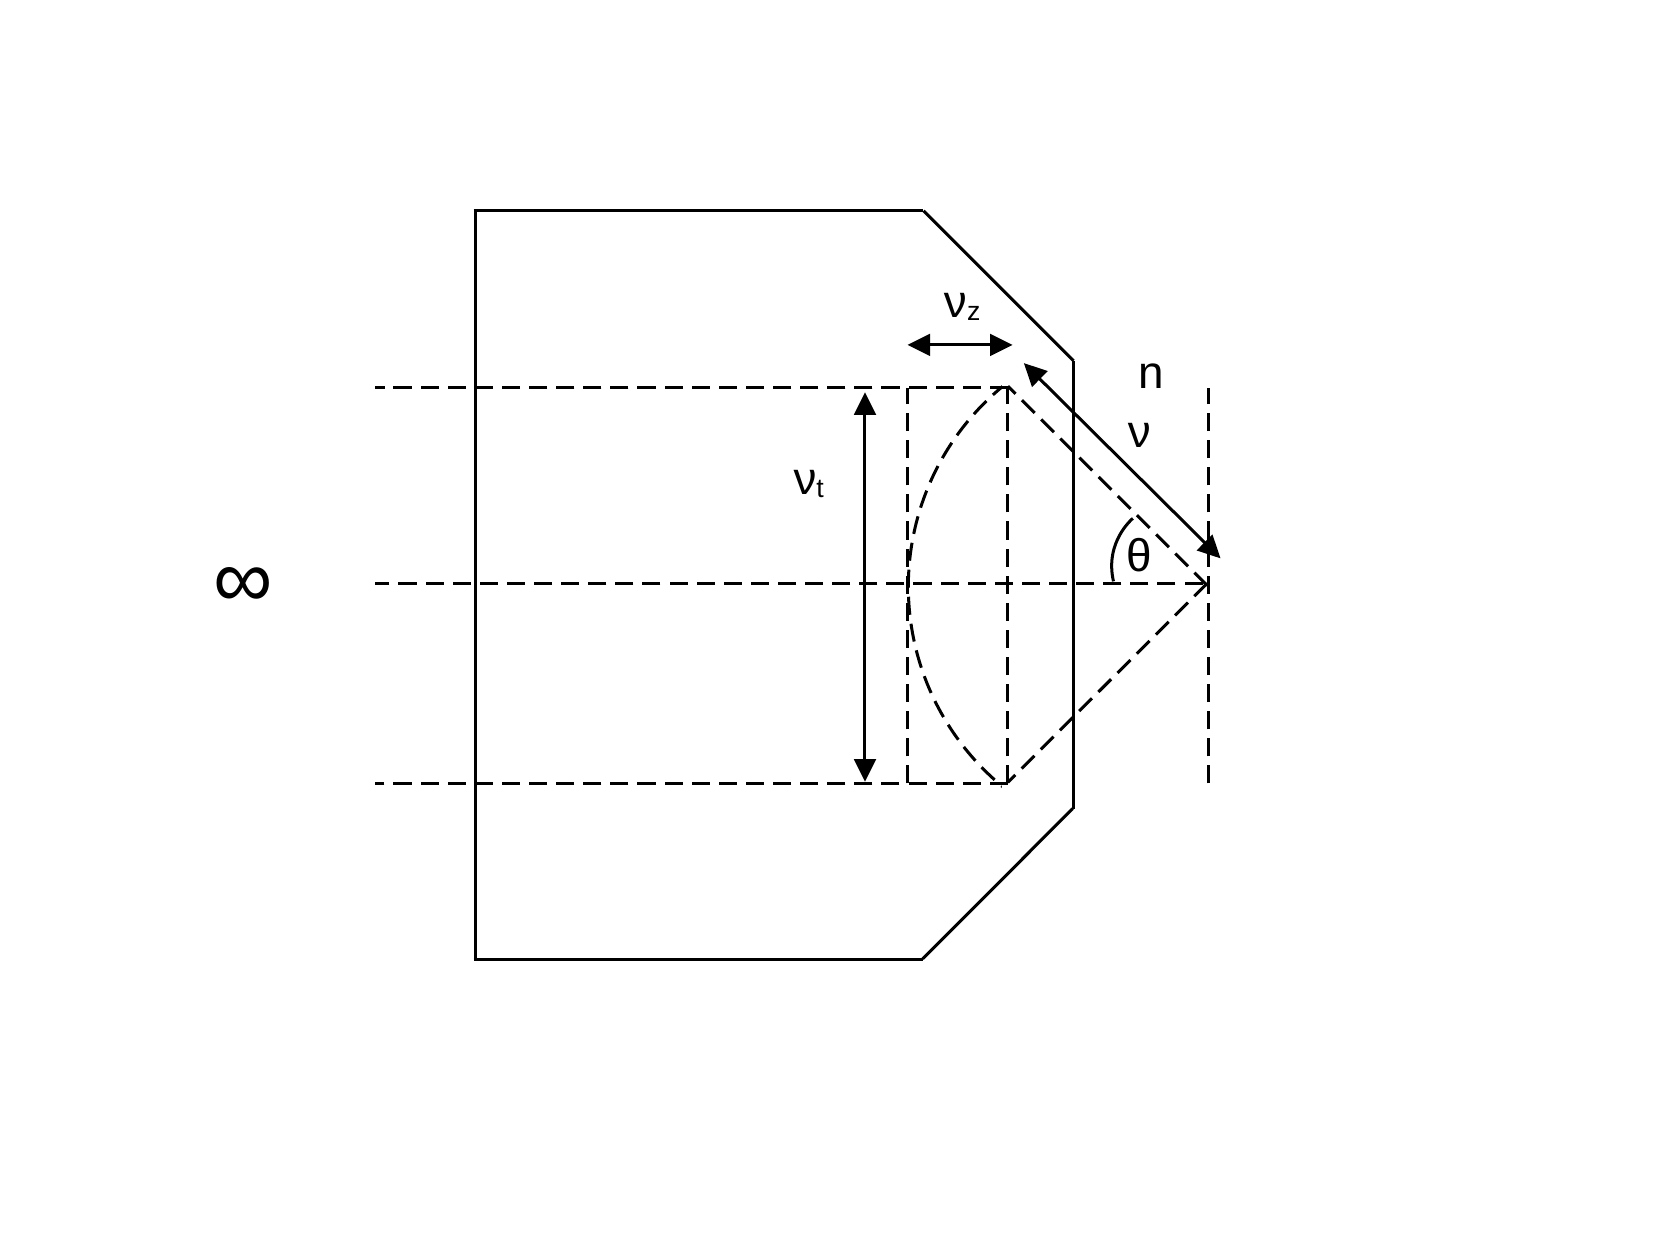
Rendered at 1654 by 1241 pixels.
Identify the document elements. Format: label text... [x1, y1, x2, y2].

text_box ∞ [168, 525, 319, 643]
text_box n [1094, 339, 1208, 415]
text_box [1024, 315, 1072, 407]
text_box ν [1077, 398, 1202, 516]
text_box νt [746, 445, 863, 563]
text_box [1001, 367, 1072, 877]
text_box [1196, 538, 1202, 550]
text_box νt [866, 445, 871, 563]
text_box [1001, 222, 1441, 973]
text_box θ [1082, 522, 1196, 598]
text_box [1141, 516, 1180, 522]
text_box νz [900, 268, 1024, 386]
text_box θ [1188, 522, 1196, 530]
